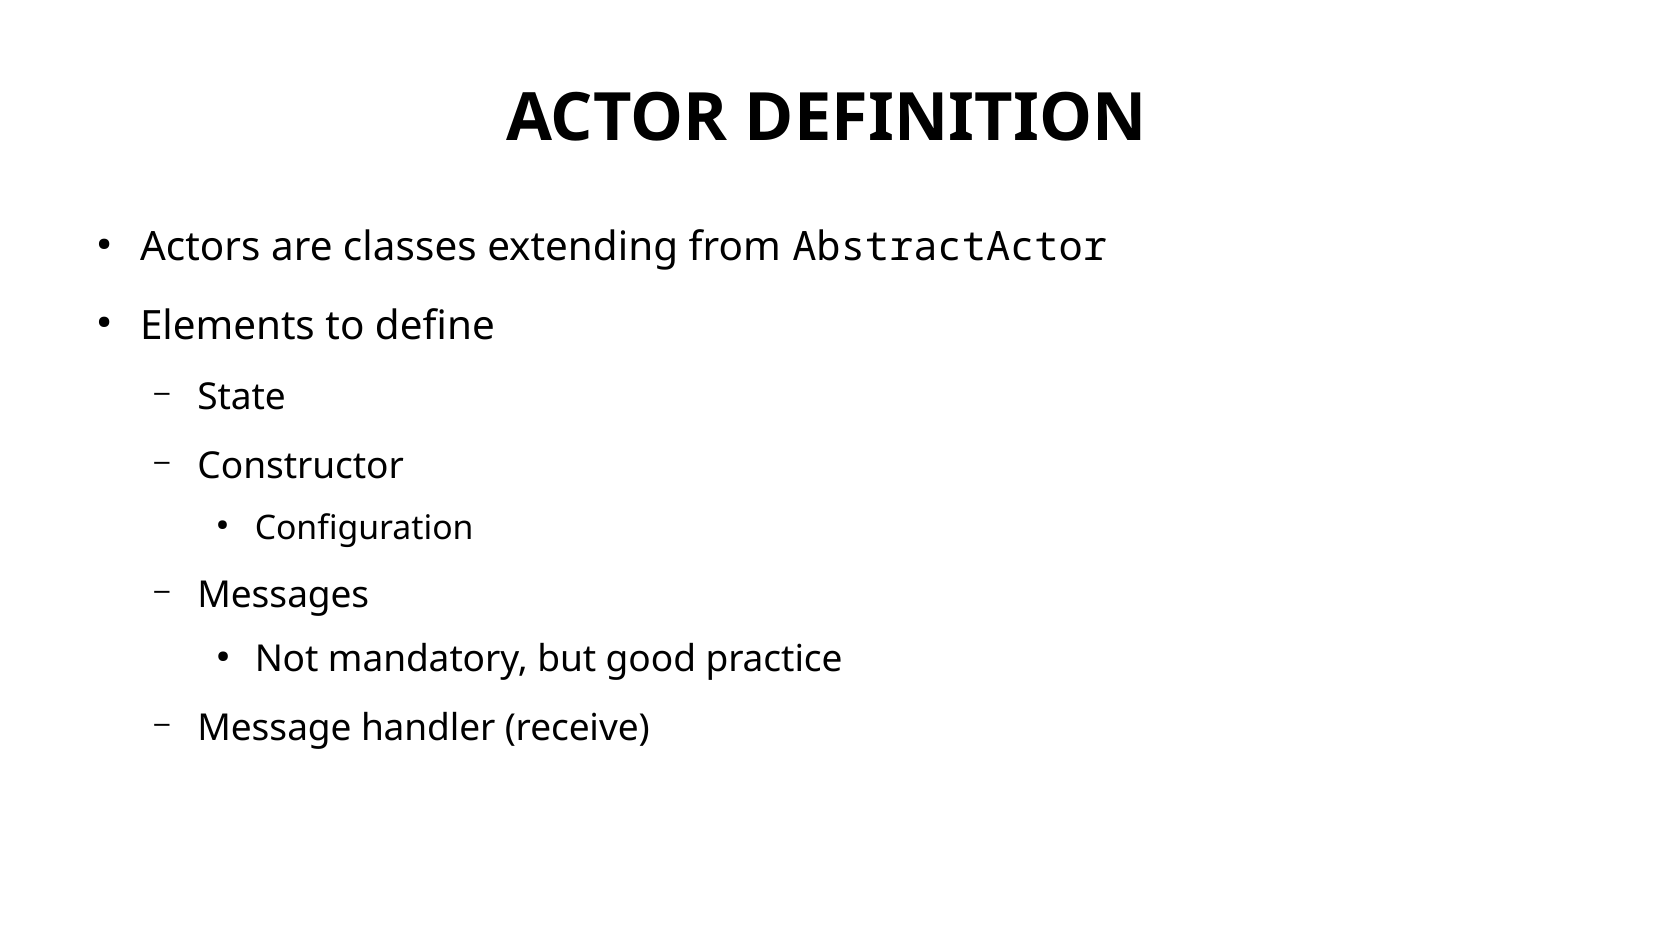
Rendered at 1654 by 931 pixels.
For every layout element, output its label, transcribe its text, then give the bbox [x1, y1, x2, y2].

title ACTOR DEFINITION [82, 36, 1571, 193]
list Actors are classes extending from AbstractActor Elements to define State Constructor Configuration Messages Not mandatory, but good practice Message handler (receive) [82, 217, 1571, 757]
